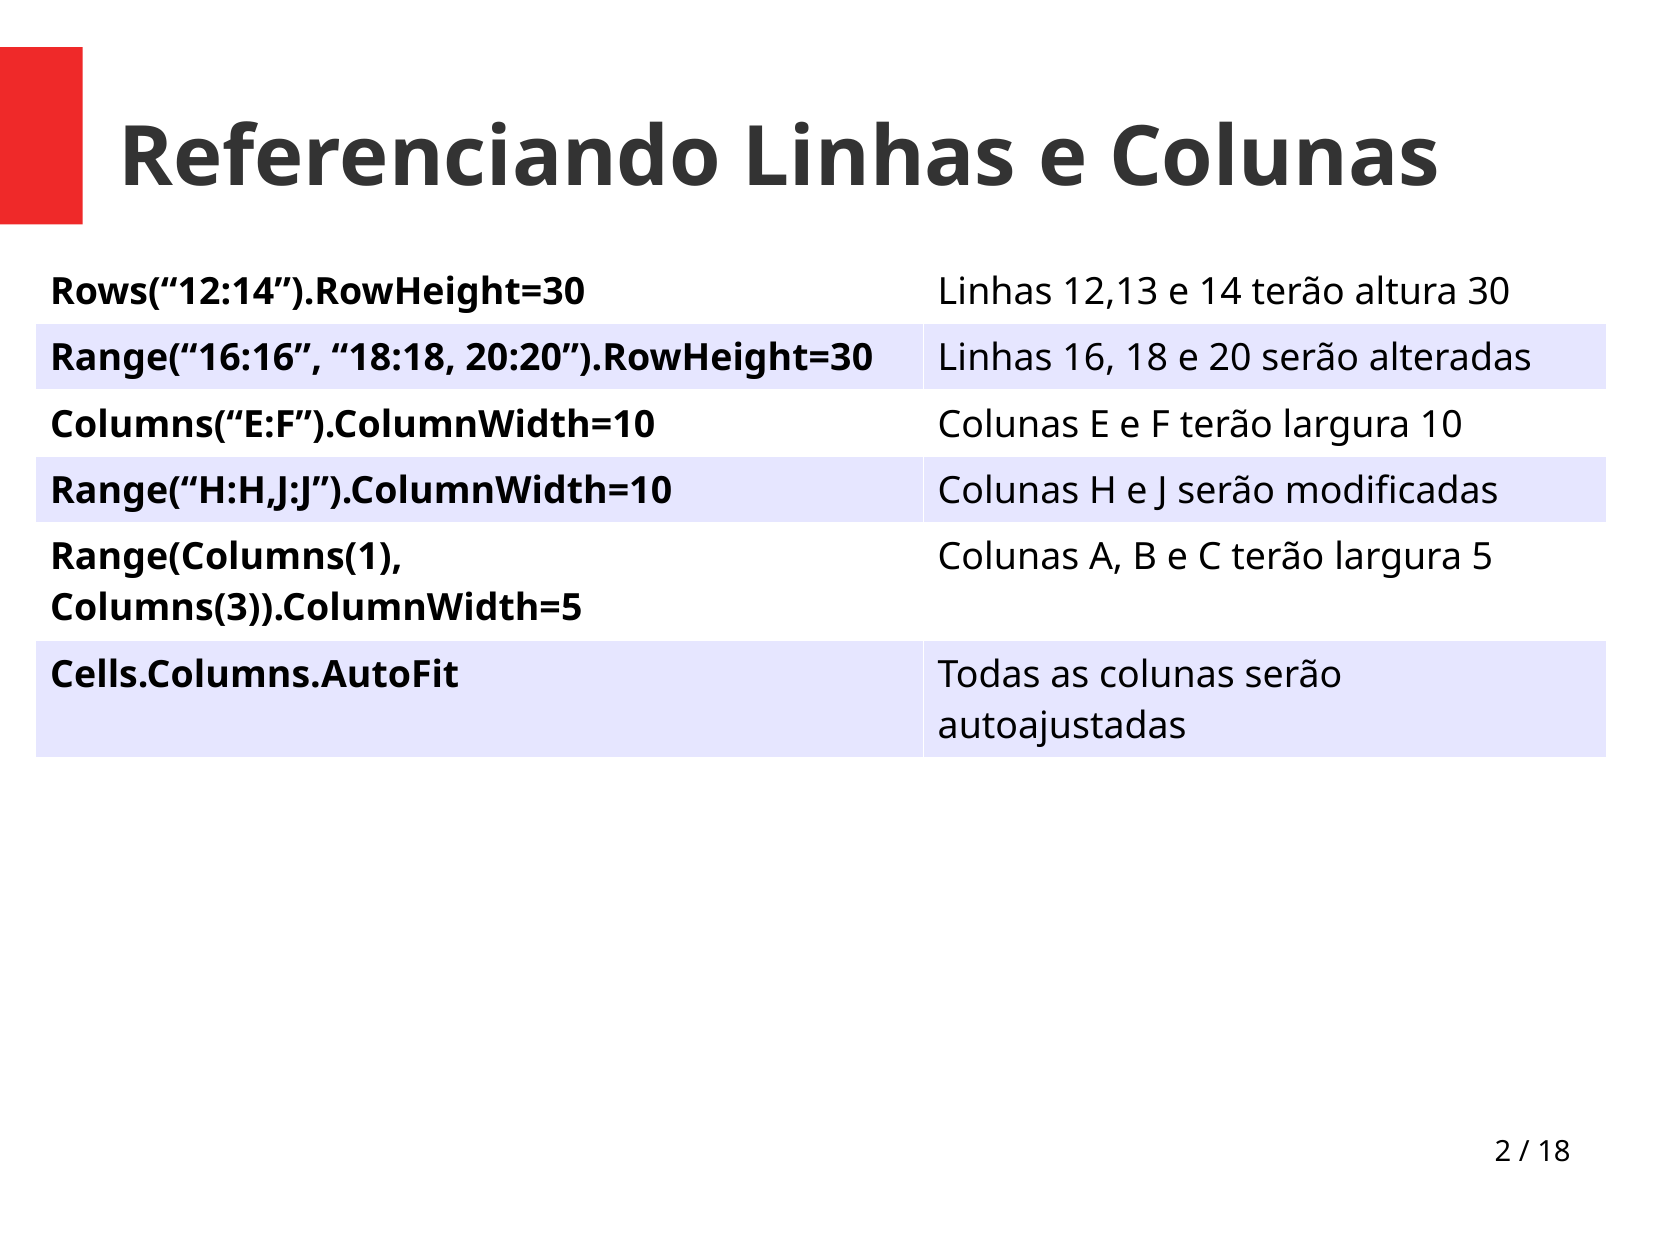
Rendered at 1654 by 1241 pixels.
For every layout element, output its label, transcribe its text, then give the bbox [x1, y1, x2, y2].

table_cell Colunas H e J serão modificadas [924, 457, 1606, 522]
table_header Linhas 12,13 e 14 terão altura 30 [924, 257, 1606, 323]
table_cell Colunas E e F terão largura 10 [924, 390, 1606, 456]
table_cell Range(“H:H,J:J”).ColumnWidth=10 [36, 457, 923, 522]
title Referenciando Linhas e Colunas [118, 49, 1571, 256]
table_cell Colunas A, B e C terão largura 5 [924, 523, 1606, 640]
table_cell Range(“16:16”, “18:18, 20:20”).RowHeight=30 [36, 324, 923, 389]
table_cell Columns(“E:F”).ColumnWidth=10 [36, 390, 923, 456]
table_cell Todas as colunas serão autoajustadas [924, 641, 1606, 757]
table_cell Range(Columns(1), Columns(3)).ColumnWidth=5 [36, 523, 923, 640]
table_cell Cells.Columns.AutoFit [36, 641, 923, 757]
table_cell Linhas 16, 18 e 20 serão alteradas [924, 324, 1606, 389]
table_header Rows(“12:14”).RowHeight=30 [36, 257, 923, 323]
